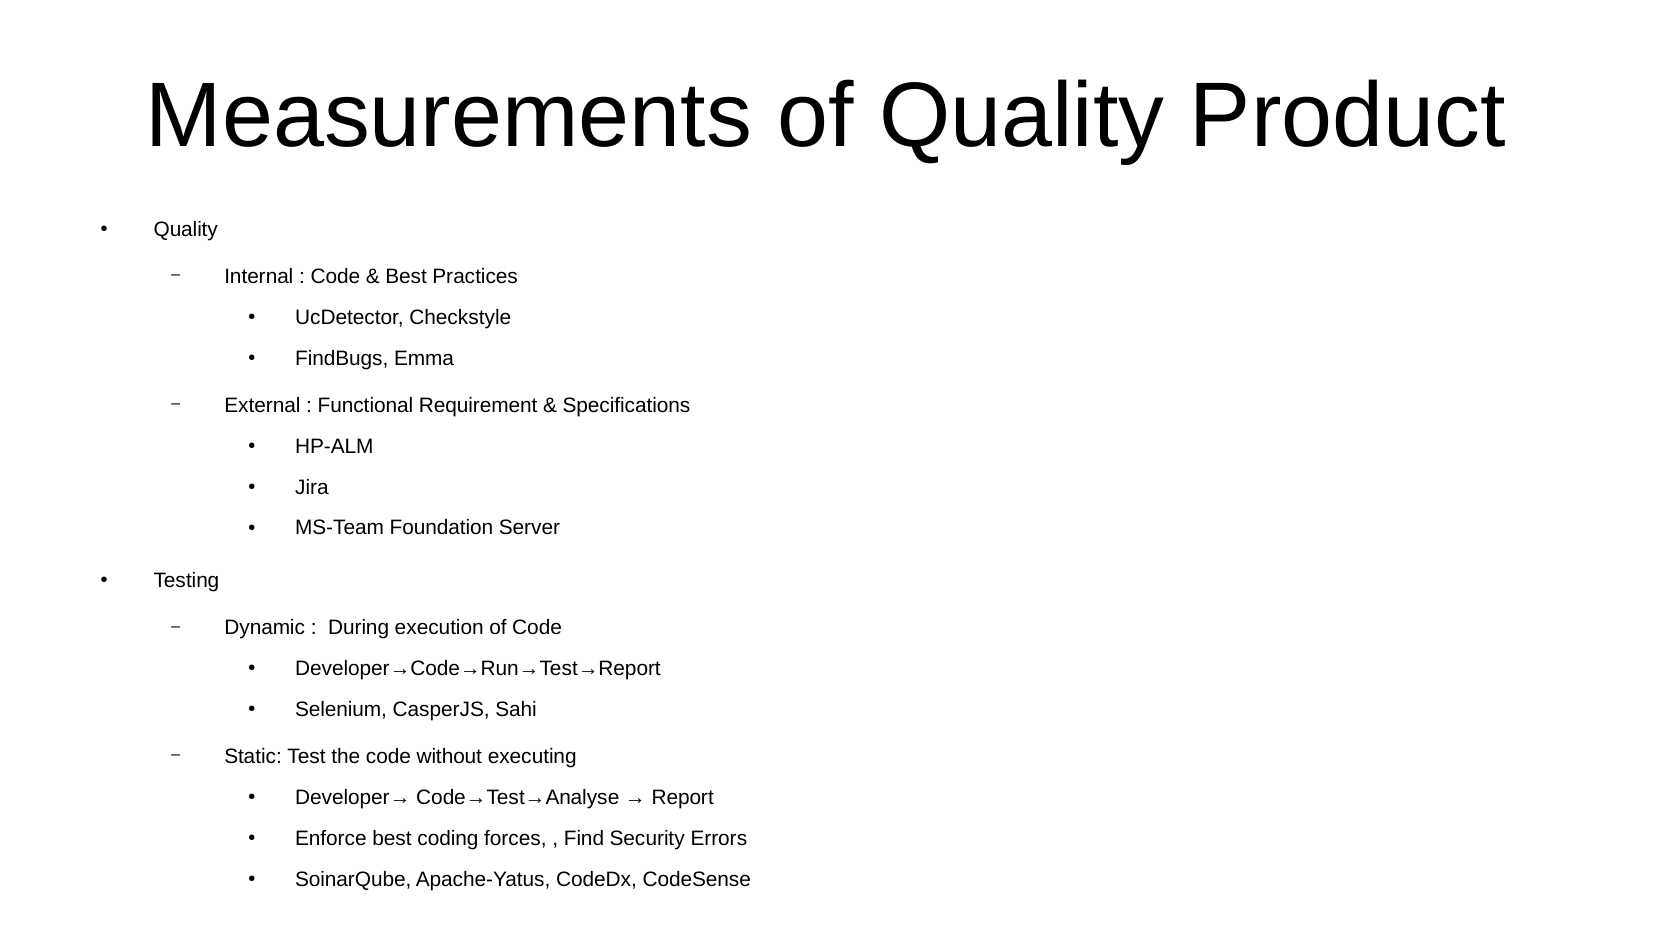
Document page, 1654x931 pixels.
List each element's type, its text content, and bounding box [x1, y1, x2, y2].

title Measurements of Quality Product [82, 37, 1571, 193]
list Quality Internal : Code & Best Practices UcDetector, Checkstyle FindBugs, Emma External : Functional Requirement & Specifications HP-ALM Jira MS-Team Foundation Server Testing Dynamic : During execution of Code Developer→Code→Run→Test→Report Selenium, CasperJS, Sahi Static: Test the code without executing Developer→ Code→Test→Analyse → Report Enforce best coding forces, , Find Security Errors SoinarQube, Apache-Yatus, CodeDx, CodeSense [82, 217, 1621, 901]
